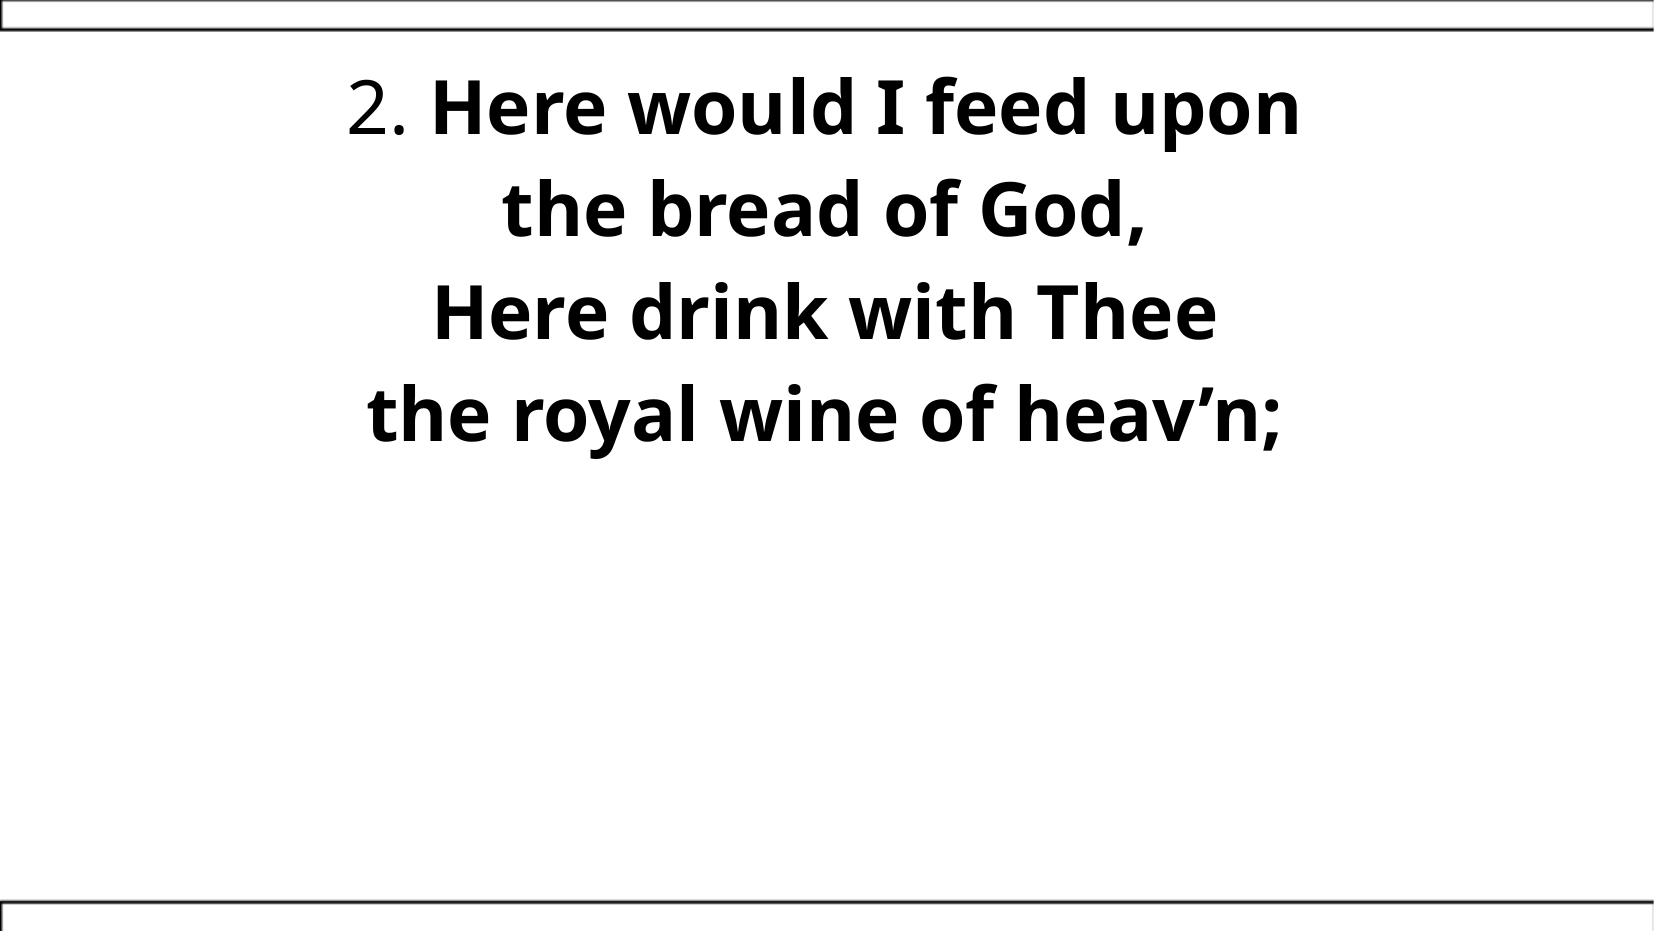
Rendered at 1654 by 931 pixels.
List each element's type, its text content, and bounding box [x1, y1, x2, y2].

picture [0, 0, 1654, 931]
text_box 2. Here would I feed upon the bread of God, Here drink with Thee the royal wine of heav’n; [75, 46, 1576, 461]
